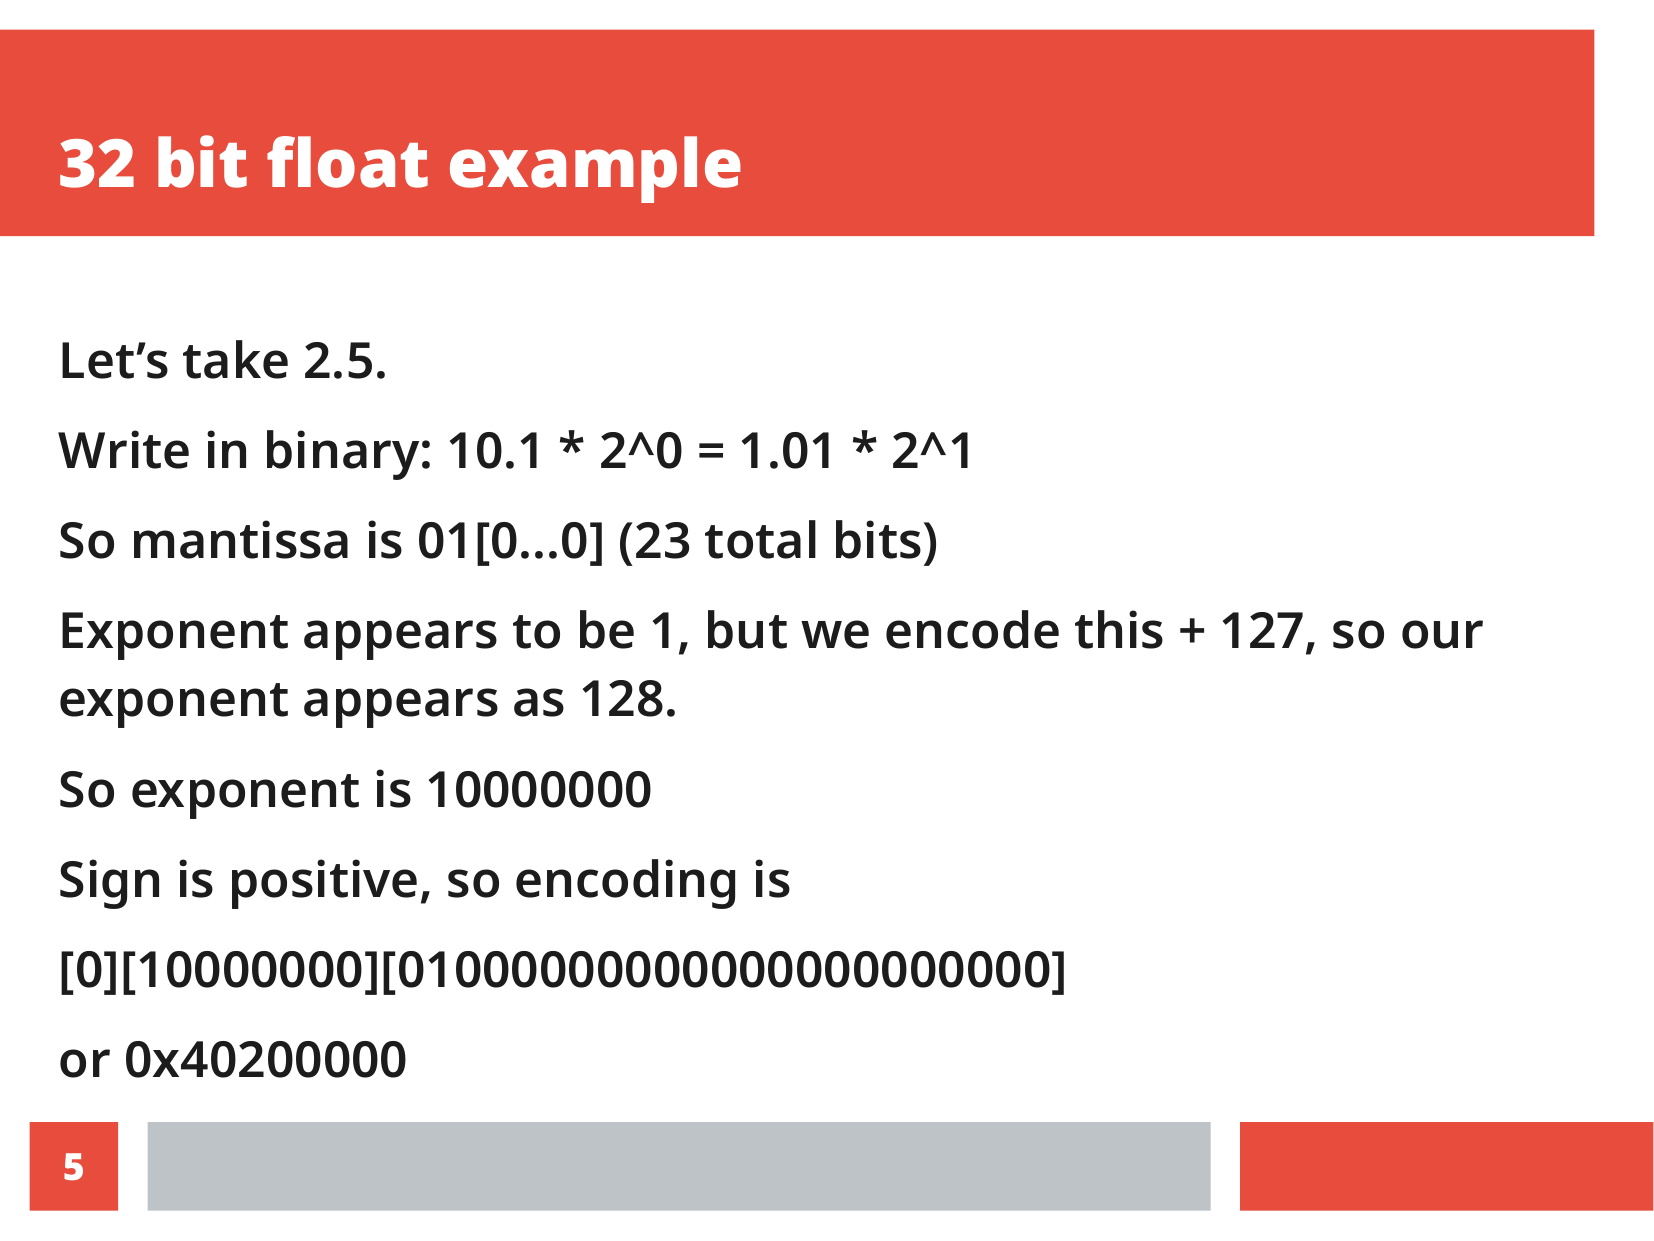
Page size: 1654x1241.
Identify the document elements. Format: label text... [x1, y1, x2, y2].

list Let’s take 2.5. Write in binary: 10.1 * 2^0 = 1.01 * 2^1 So mantissa is 01[0...0] (23 total bits) Exponent appears to be 1, but we encode this + 127, so our exponent appears as 128. So exponent is 10000000 Sign is positive, so encoding is [0][10000000][01000000000000000000000] or 0x40200000 [59, 324, 1565, 1093]
title 32 bit float example [59, 59, 1595, 207]
